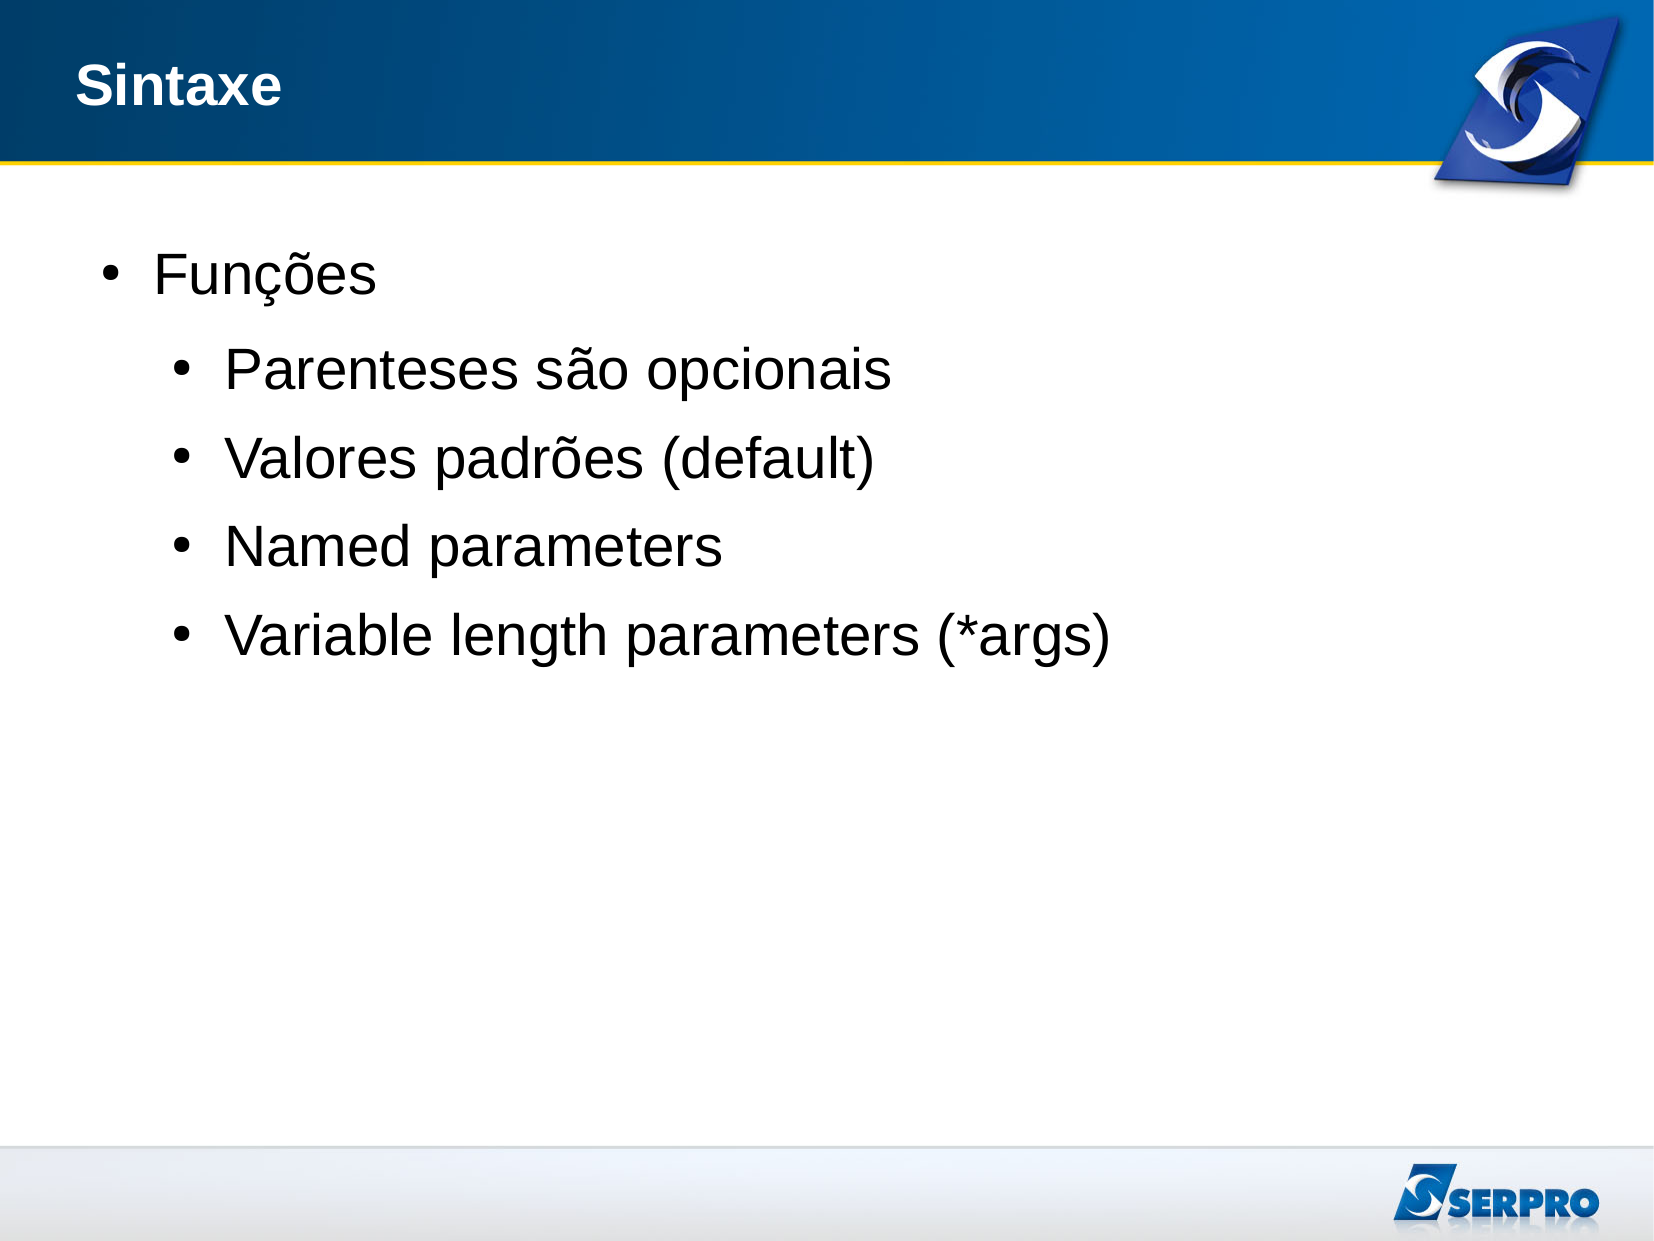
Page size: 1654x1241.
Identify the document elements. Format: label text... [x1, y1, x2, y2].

picture [0, 0, 1654, 1241]
list Funções Parenteses são opcionais Valores padrões (default) Named parameters Variable length parameters (*args) [82, 242, 1571, 962]
title Sintaxe [75, 41, 1434, 130]
